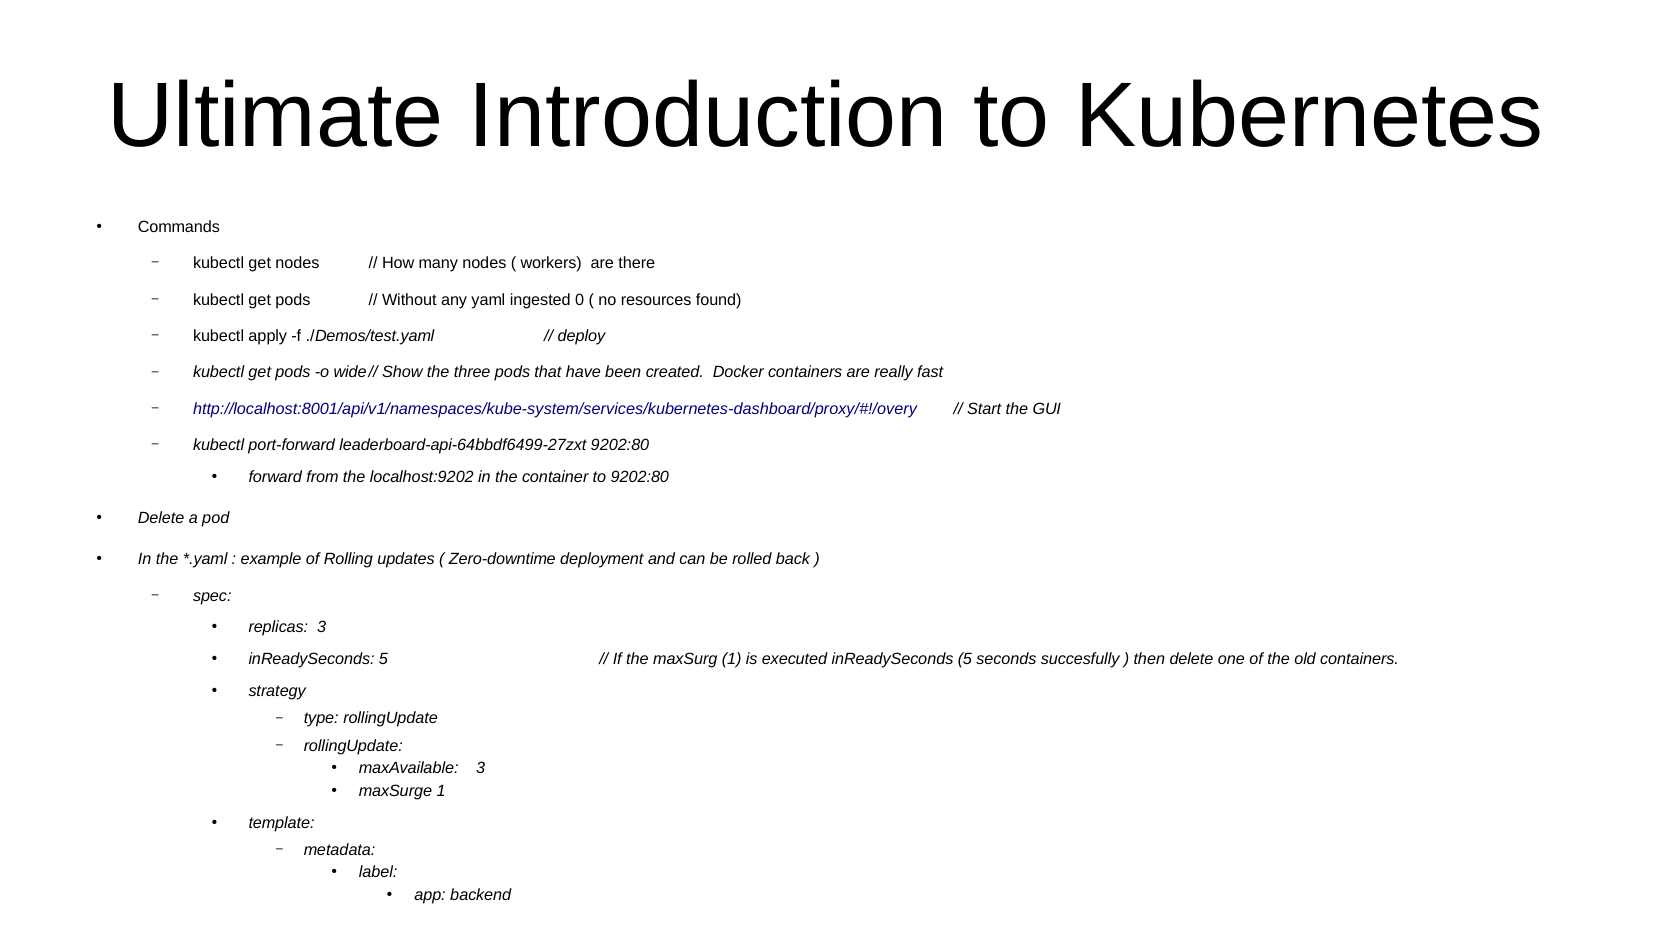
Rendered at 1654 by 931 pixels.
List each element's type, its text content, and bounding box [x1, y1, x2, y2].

list Commands kubectl get nodes // How many nodes ( workers) are there kubectl get pods // Without any yaml ingested 0 ( no resources found) kubectl apply -f ./Demos/test.yaml // deploy kubectl get pods -o wide // Show the three pods that have been created. Docker containers are really fast http://localhost:8001/api/v1/namespaces/kube-system/services/kubernetes-dashboard/proxy/#!/overy // Start the GUI kubectl port-forward leaderboard-api-64bbdf6499-27zxt 9202:80 forward from the localhost:9202 in the container to 9202:80 Delete a pod In the *.yaml : example of Rolling updates ( Zero-downtime deployment and can be rolled back ) spec: replicas: 3 inReadySeconds: 5 // If the maxSurg (1) is executed inReadySeconds (5 seconds succesfully ) then delete one of the old containers. strategy type: rollingUpdate rollingUpdate: maxAvailable: 3 maxSurge 1 template: metadata: label: app: backend [82, 217, 1621, 916]
title Ultimate Introduction to Kubernetes [82, 37, 1571, 193]
